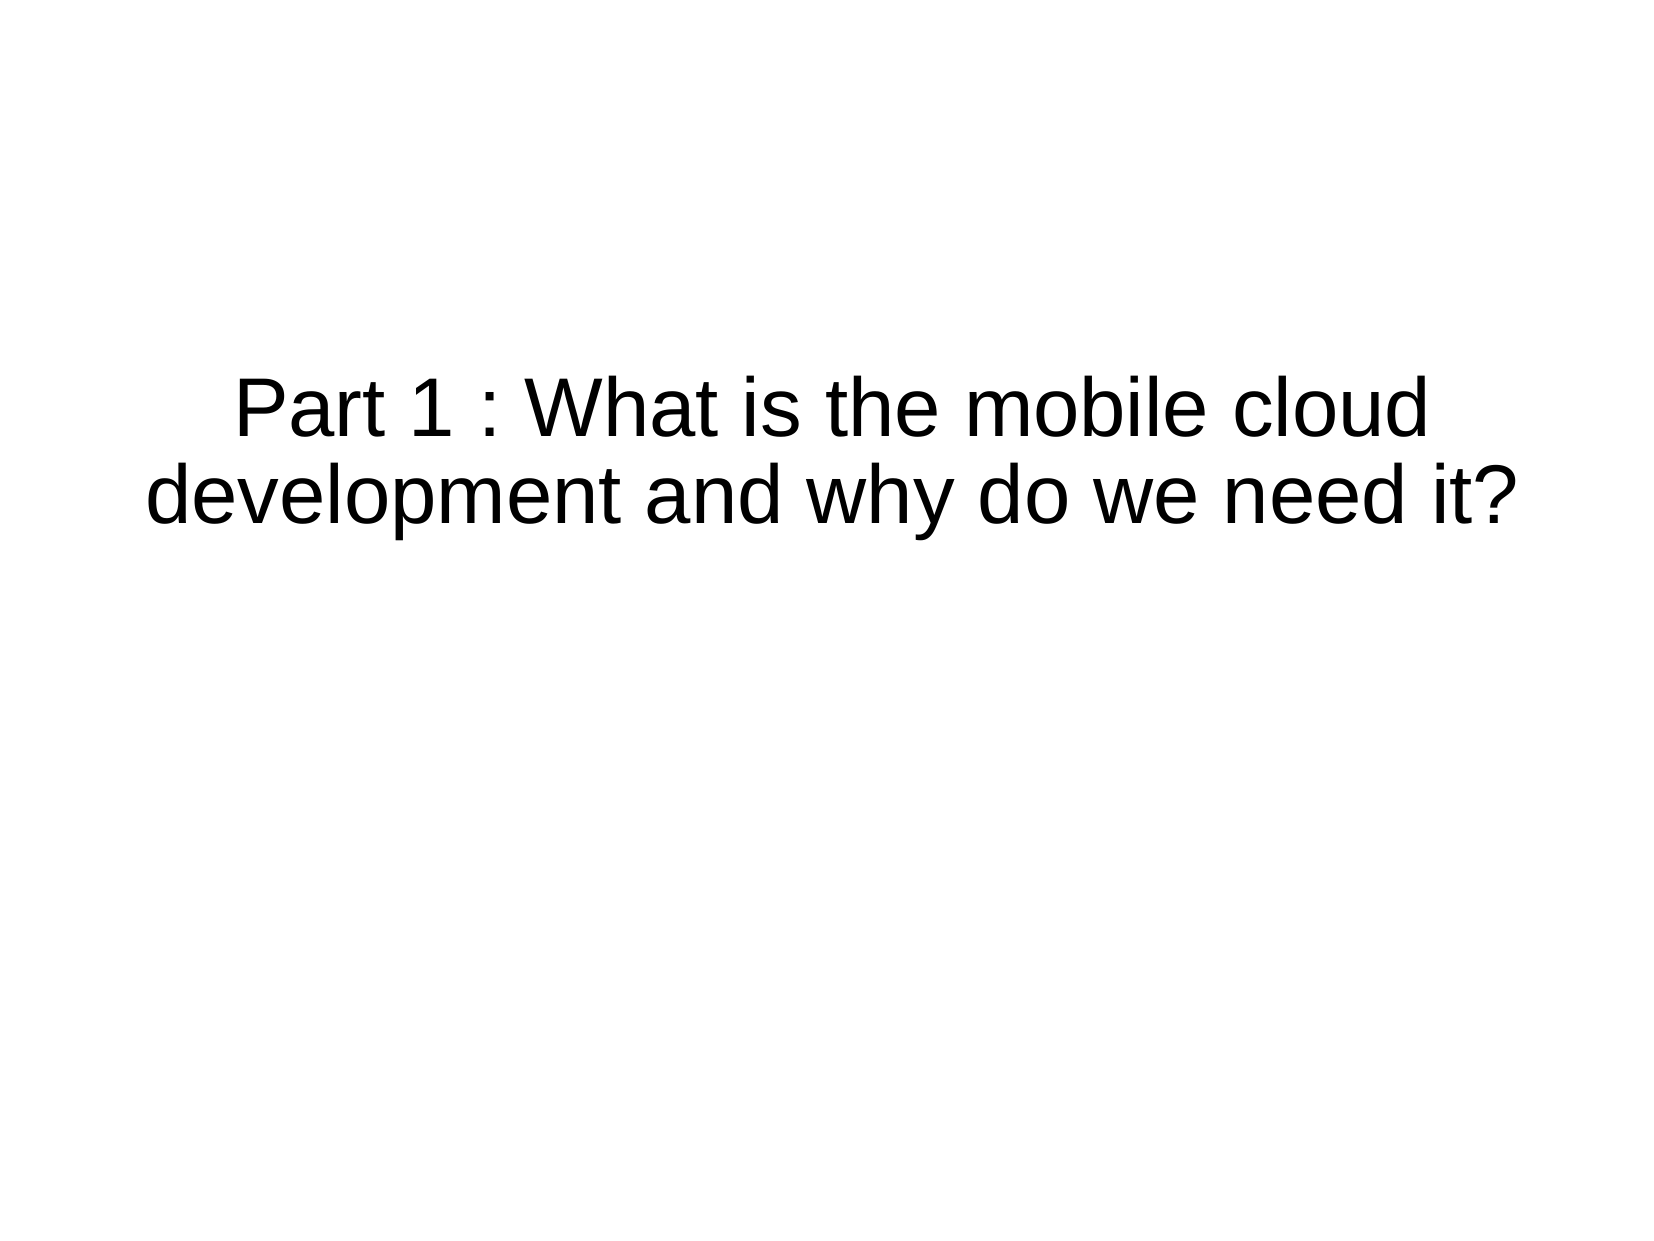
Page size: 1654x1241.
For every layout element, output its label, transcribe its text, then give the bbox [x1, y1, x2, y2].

text_box Part 1 : What is the mobile cloud development and why do we need it? [70, 354, 1595, 556]
